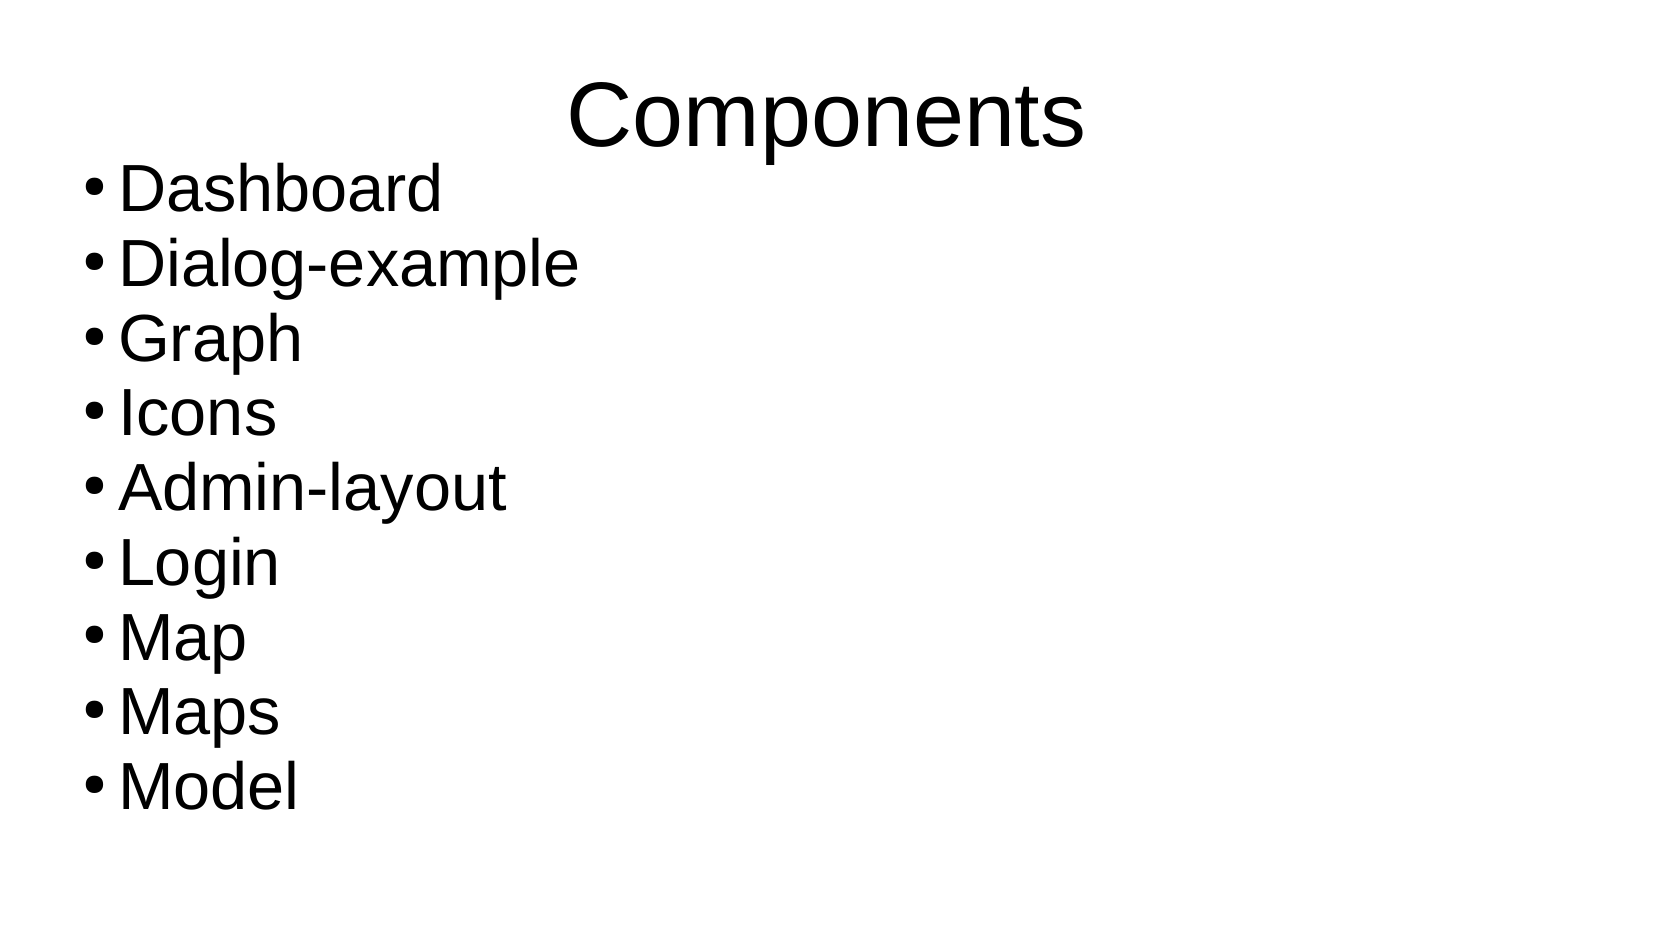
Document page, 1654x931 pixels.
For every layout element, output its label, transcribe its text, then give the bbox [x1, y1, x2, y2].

subtitle Dashboard Dialog-example Graph Icons Admin-layout Login Map Maps Model [82, 150, 1571, 824]
title Components [82, 37, 1571, 150]
